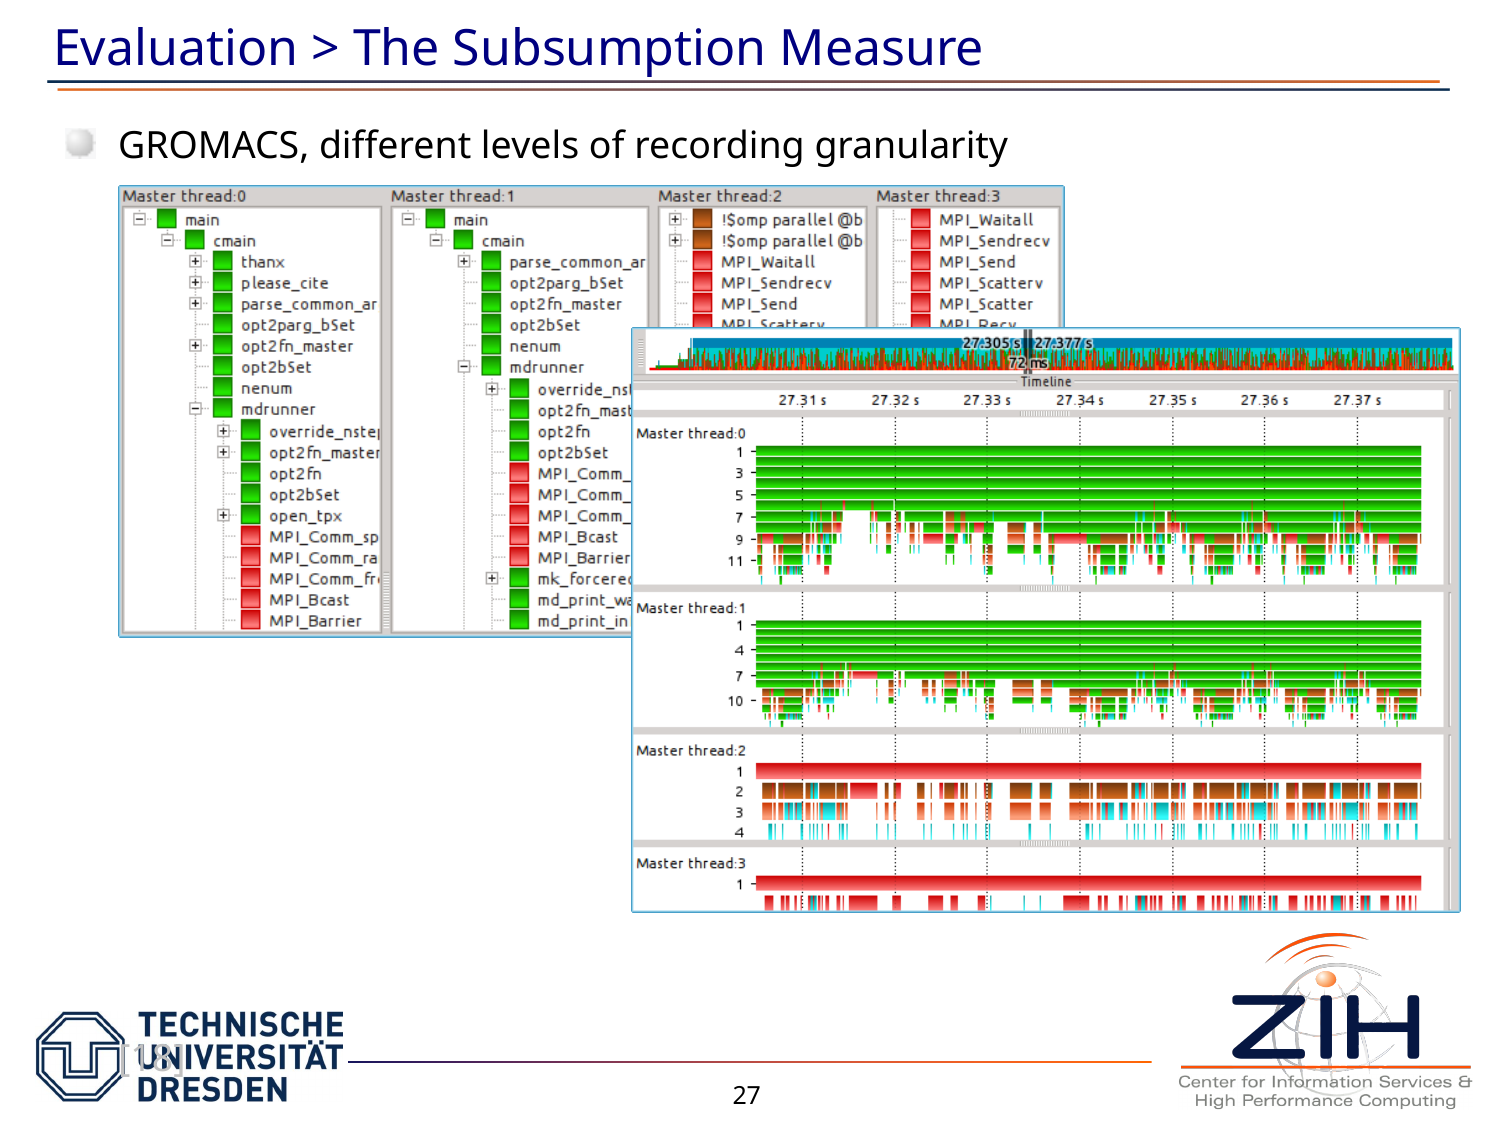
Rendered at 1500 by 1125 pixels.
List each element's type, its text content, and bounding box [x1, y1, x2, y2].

picture [35, 1011, 343, 1102]
picture [47, 80, 1450, 91]
list GROMACS, different levels of recording granularity [18] [29, 118, 1418, 992]
picture [118, 185, 1461, 913]
picture [1178, 933, 1473, 1110]
title Evaluation > The Subsumption Measure [53, 12, 1453, 81]
